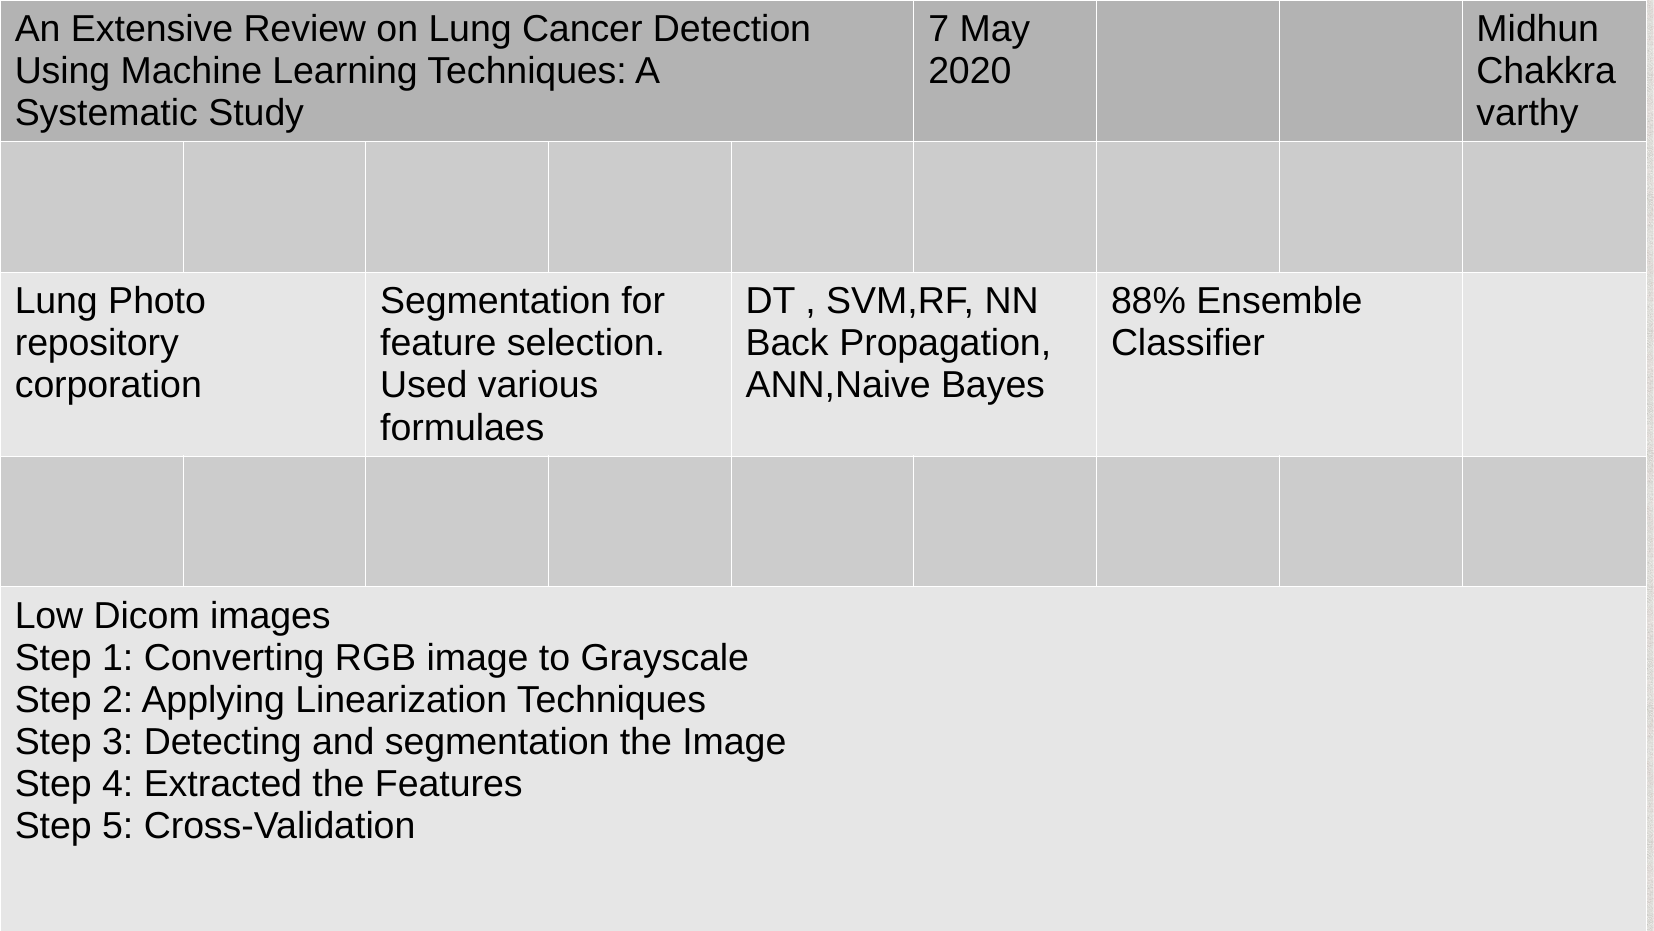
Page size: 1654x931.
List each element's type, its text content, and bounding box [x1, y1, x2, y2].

table_cell Low Dicom images Step 1: Converting RGB image to Grayscale Step 2: Applying Linearization Techniques Step 3: Detecting and segmentation the Image Step 4: Extracted the Features Step 5: Cross-Validation [1, 587, 1646, 931]
table_cell [914, 457, 1096, 586]
table_cell [914, 142, 1096, 272]
table_cell DT , SVM,RF, NN Back Propagation, ANN,Naive Bayes [732, 273, 1096, 456]
table_cell [184, 142, 365, 272]
table_cell [1463, 457, 1646, 586]
table_header Midhun Chakkravarthy [1463, 1, 1646, 141]
table_header An Extensive Review on Lung Cancer Detection Using Machine Learning Techniques: A Systematic Study [1, 1, 913, 141]
table_cell [1097, 457, 1279, 586]
table_cell 88% Ensemble Classifier [1097, 273, 1462, 456]
table_cell Segmentation for feature selection. Used various formulaes [366, 273, 731, 456]
table_cell [1, 142, 183, 272]
table_cell [1463, 273, 1646, 456]
table_cell [732, 457, 913, 586]
table_cell [366, 142, 548, 272]
table_cell [1463, 142, 1646, 272]
table_cell [1, 457, 183, 586]
table_cell [732, 142, 913, 272]
table_cell [549, 142, 731, 272]
table_cell [184, 457, 365, 586]
table_cell [1280, 457, 1462, 586]
table_cell [1097, 142, 1279, 272]
picture [1647, 0, 1654, 931]
table_cell [1280, 142, 1462, 272]
table_cell [366, 457, 548, 586]
table_header 7 May 2020 [914, 1, 1096, 141]
table_header [1097, 1, 1279, 141]
table_cell [549, 457, 731, 586]
table_header [1280, 1, 1462, 141]
table_cell Lung Photo repository corporation [1, 273, 365, 456]
